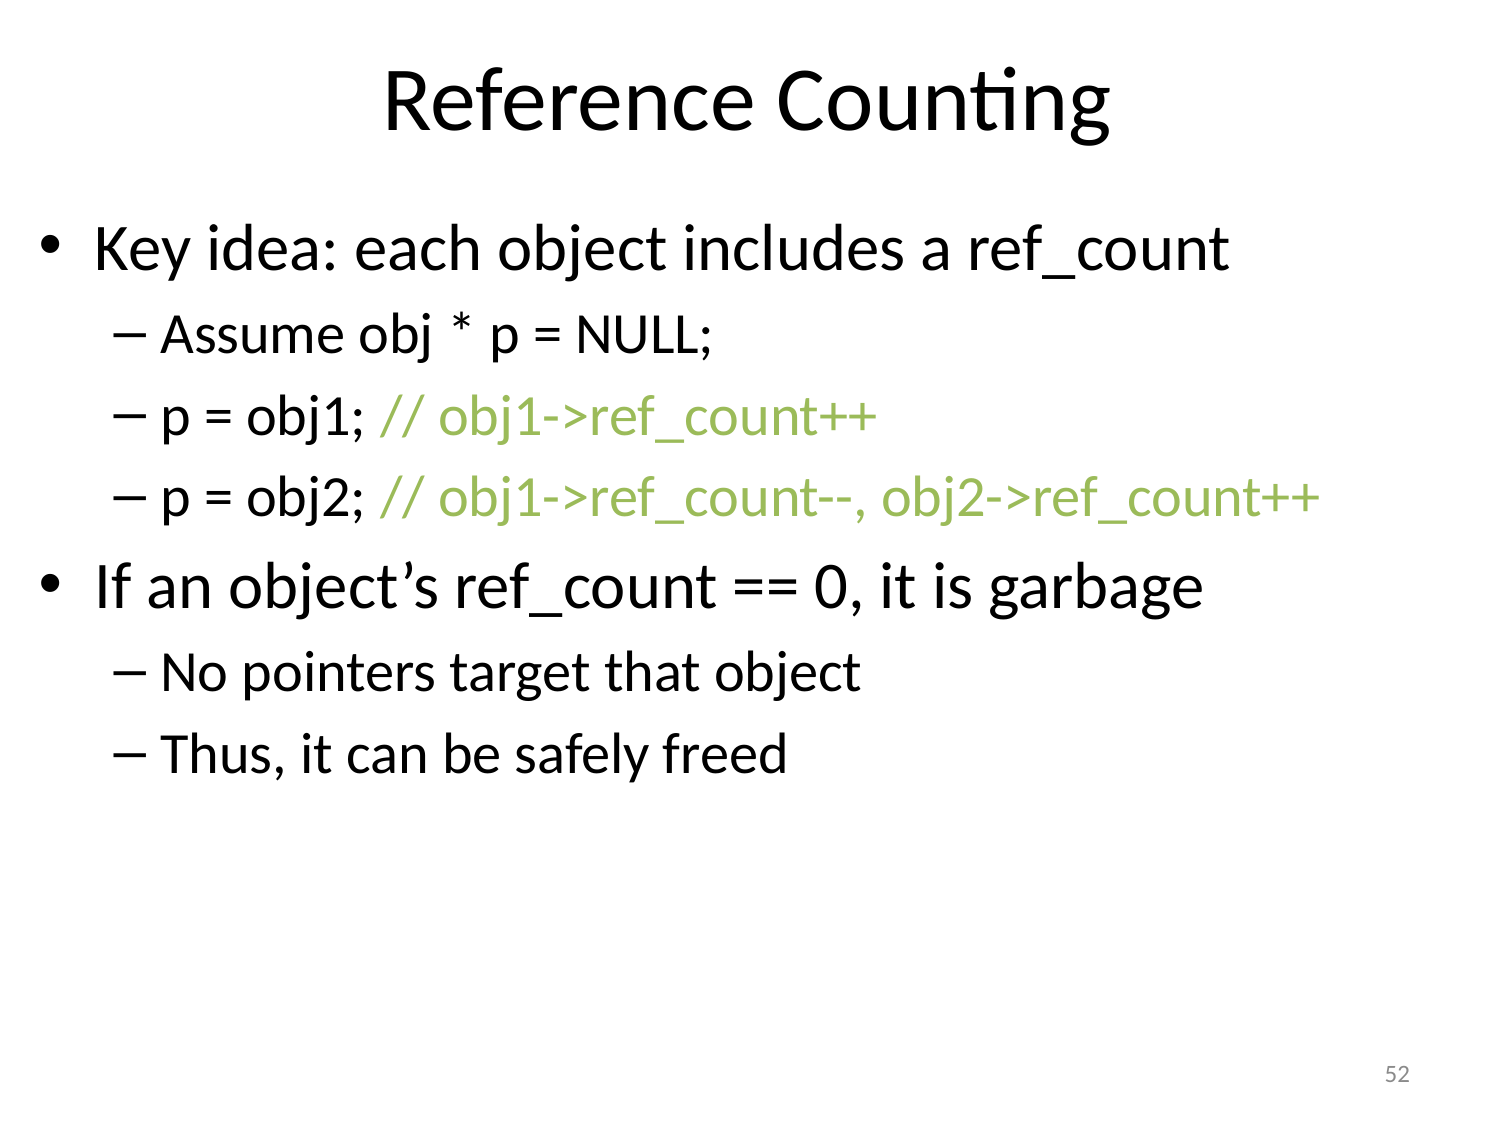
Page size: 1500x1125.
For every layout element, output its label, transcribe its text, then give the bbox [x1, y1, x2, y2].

slide_number <number> [1074, 1042, 1425, 1103]
list Key idea: each object includes a ref_count Assume obj * p = NULL; p = obj1; // obj1->ref_count++ p = obj2; // obj1->ref_count--, obj2->ref_count++ If an object’s ref_count == 0, it is garbage No pointers target that object Thus, it can be safely freed [23, 195, 1468, 1040]
title Reference Counting [7, 0, 1488, 188]
